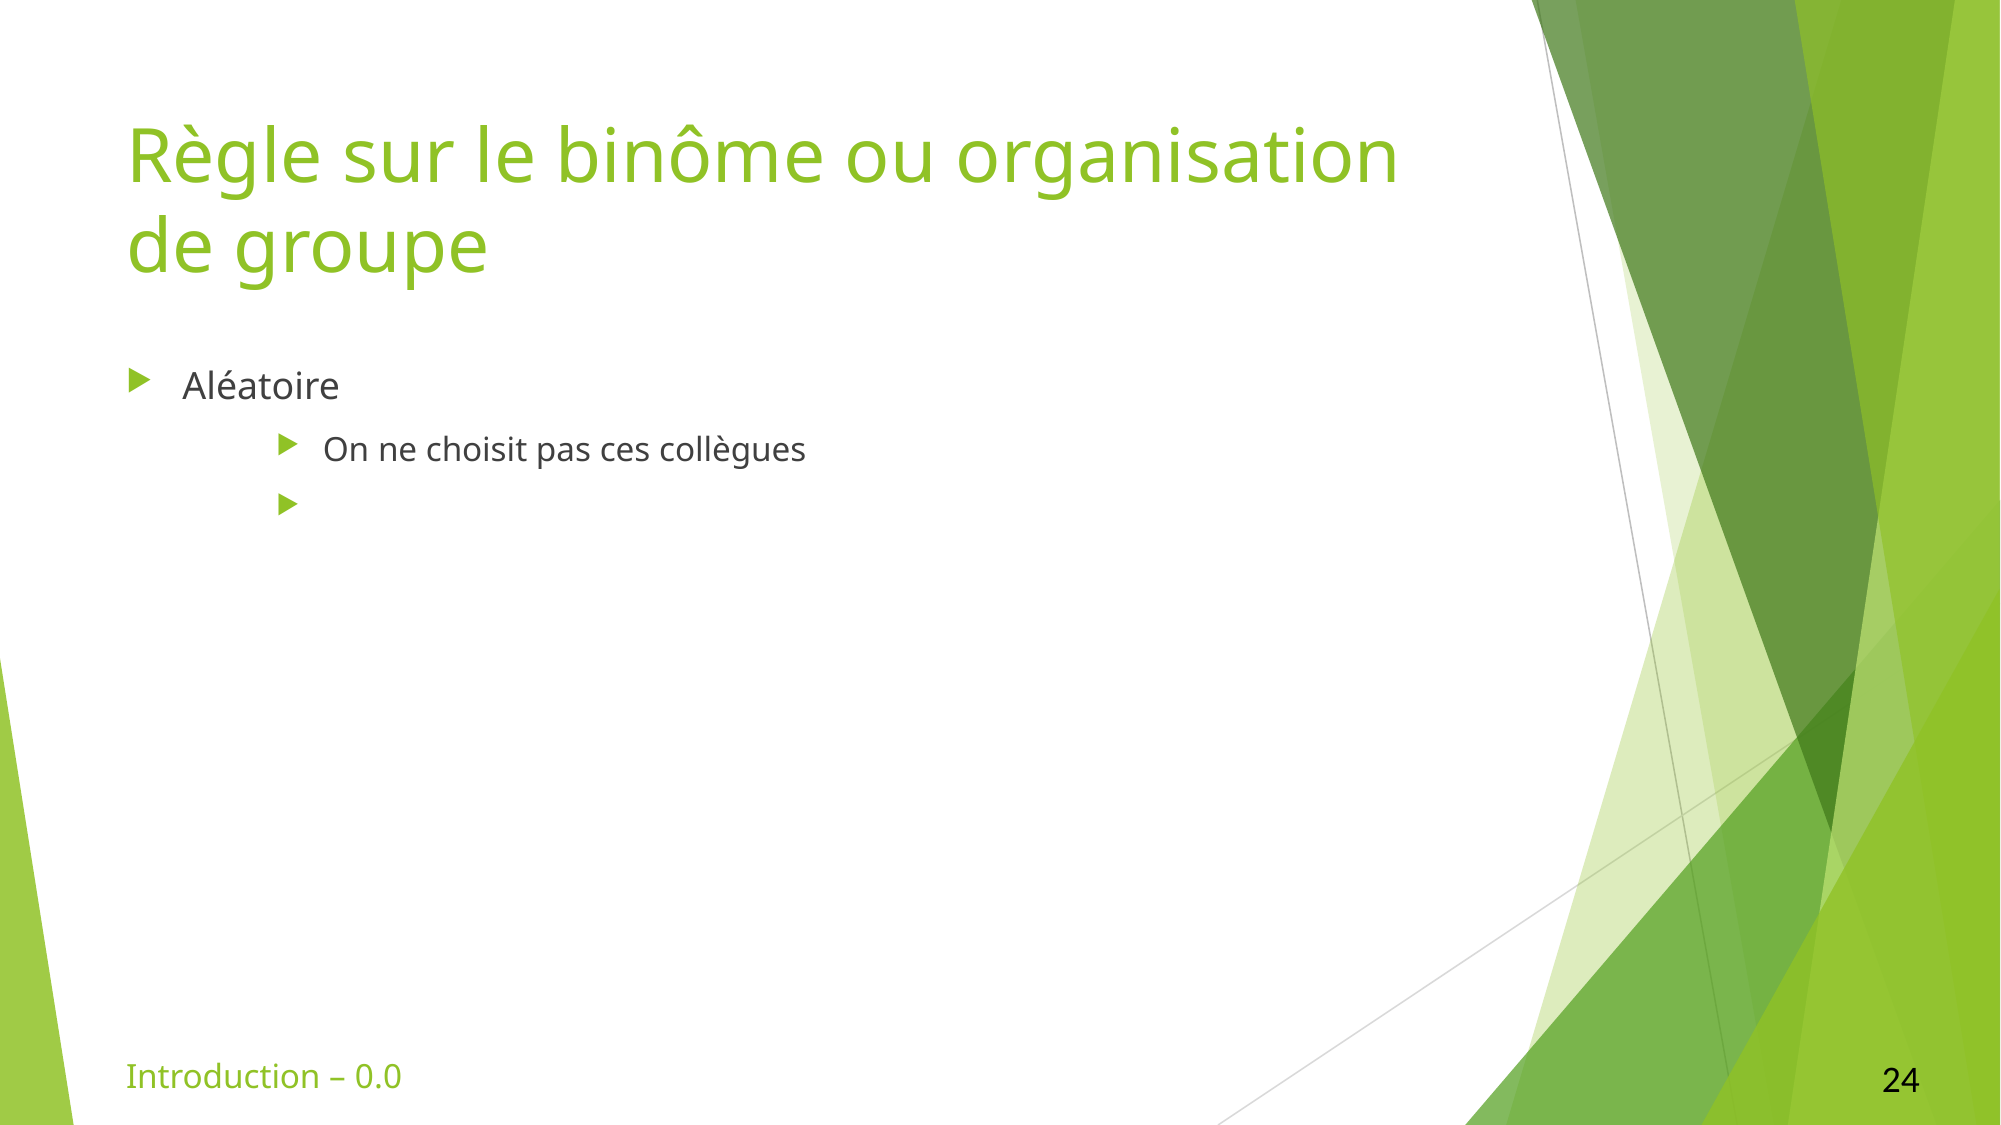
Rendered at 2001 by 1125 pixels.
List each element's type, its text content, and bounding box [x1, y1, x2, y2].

text_box [1866, 1047, 1979, 1108]
list Aléatoire On ne choisit pas ces collègues [111, 354, 1522, 992]
text_box Introduction – 0.0 [111, 1047, 1094, 1109]
title Règle sur le binôme ou organisation de groupe [111, 99, 1522, 317]
